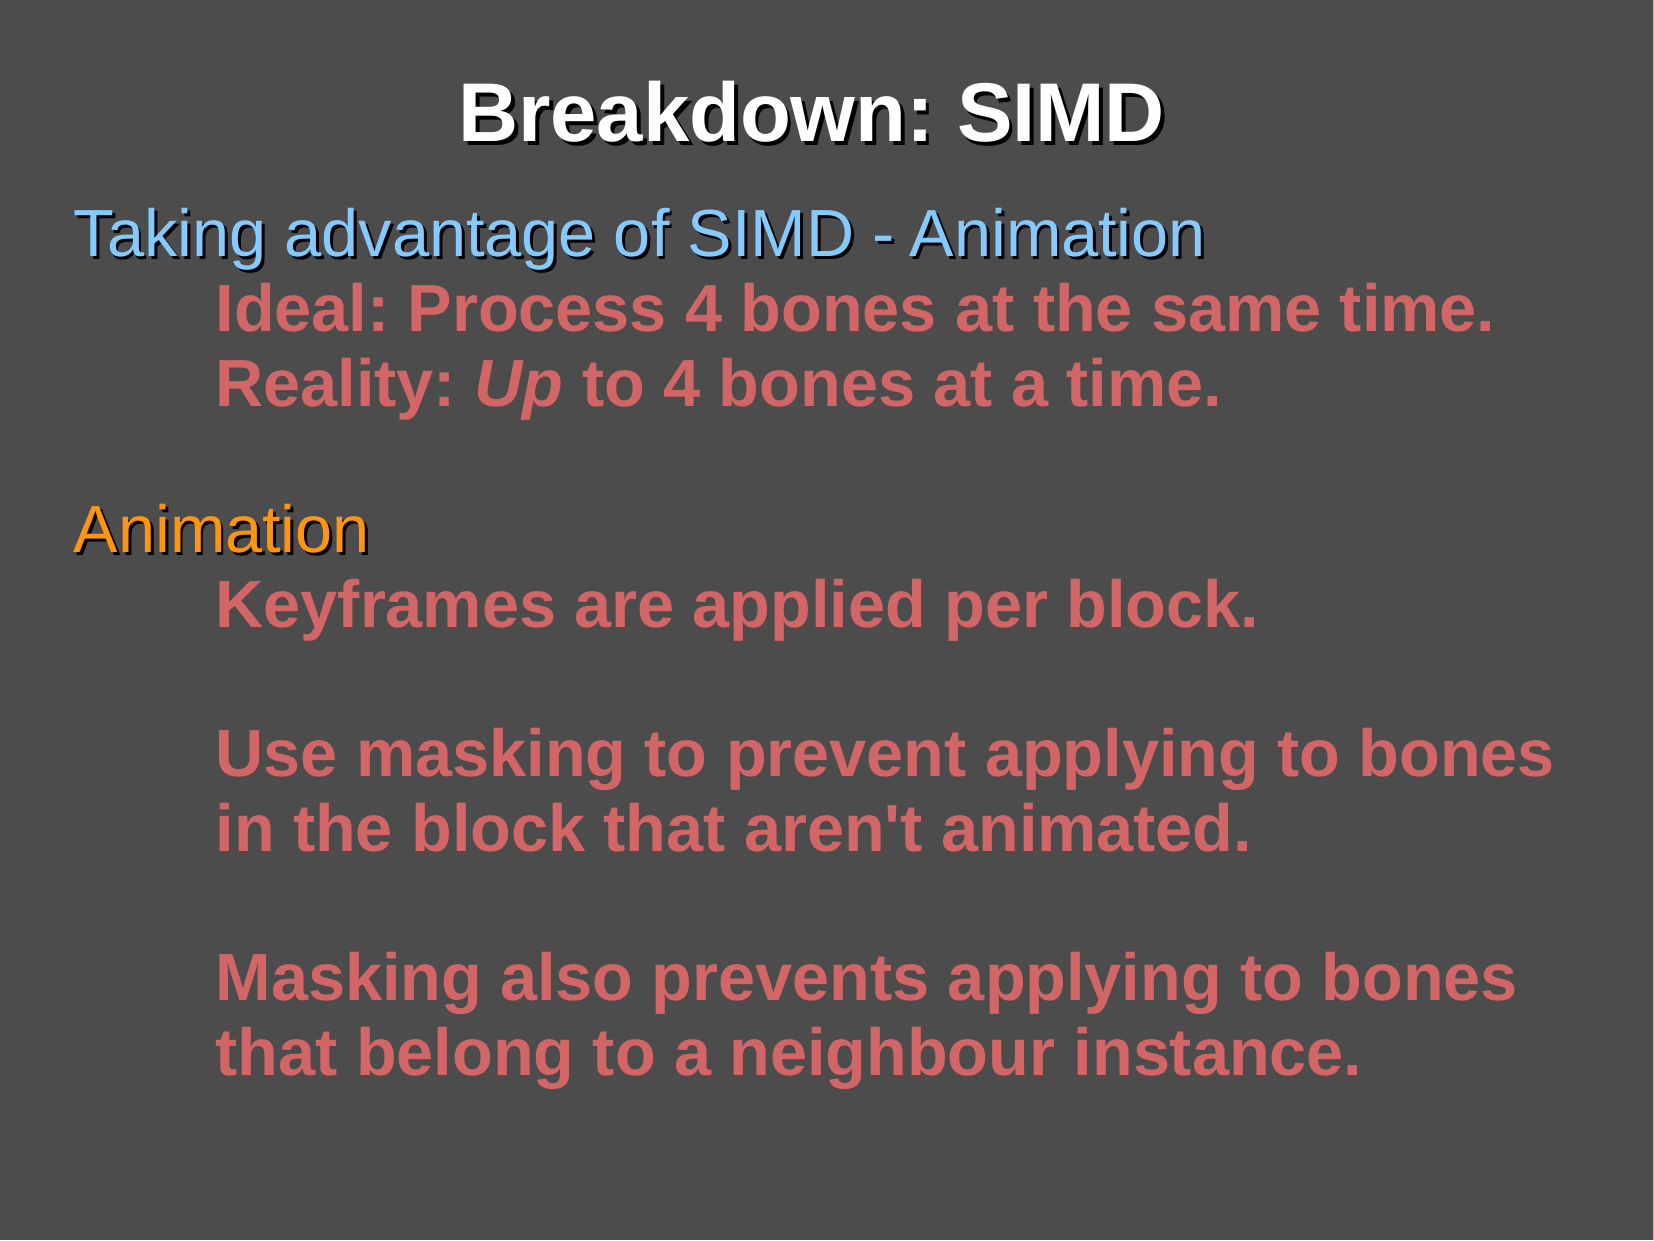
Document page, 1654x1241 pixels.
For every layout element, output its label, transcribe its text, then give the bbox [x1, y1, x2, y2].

text_box Animation Keyframes are applied per block. Use masking to prevent applying to bones in the block that aren't animated. Masking also prevents applying to bones that belong to a neighbour instance. [59, 484, 1625, 1098]
text_box Breakdown: SIMD [88, 59, 1536, 168]
text_box Taking advantage of SIMD - Animation Ideal: Process 4 bones at the same time. Reality: Up to 4 bones at a time. [59, 189, 1625, 429]
